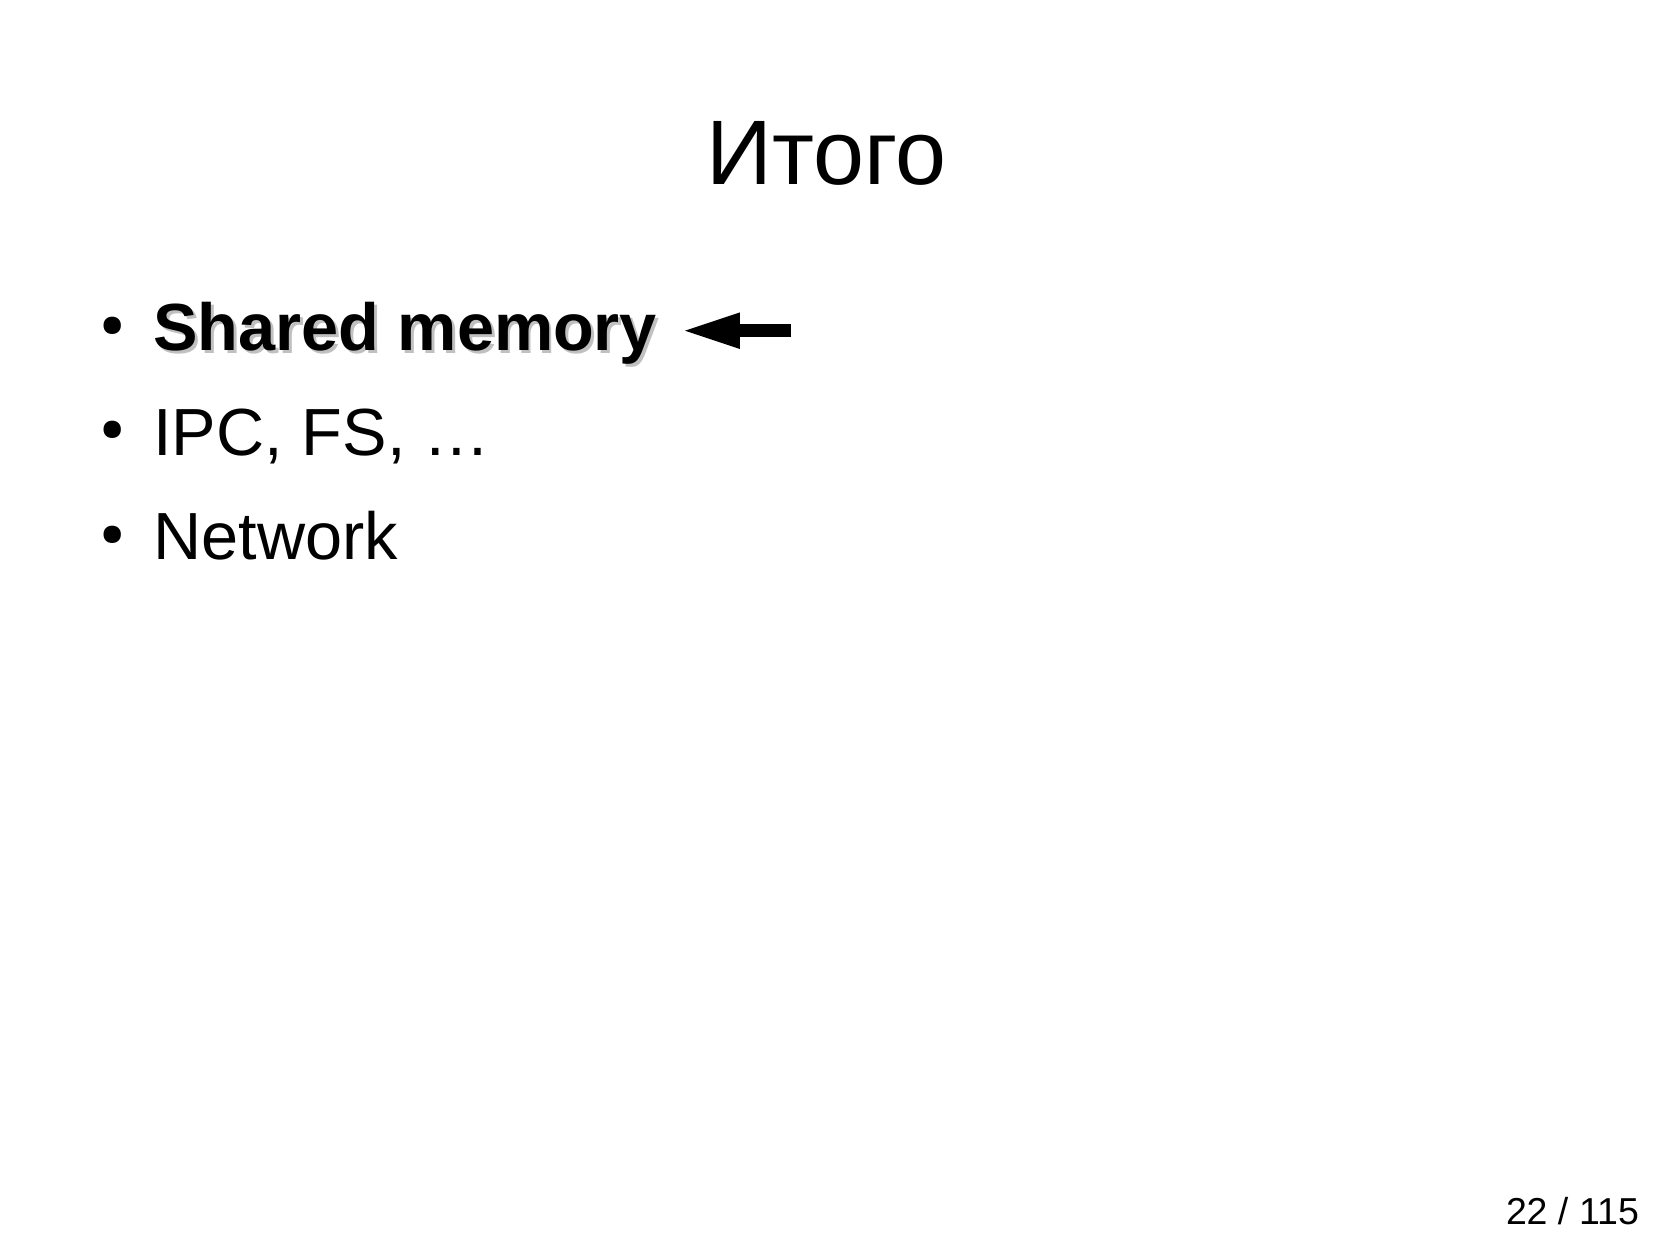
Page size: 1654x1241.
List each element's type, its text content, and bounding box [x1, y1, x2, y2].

text_box <number> / 115 [1380, 1183, 1654, 1241]
list Shared memory IPC, FS, … Network [82, 290, 1571, 1010]
title Итого [82, 49, 1571, 257]
